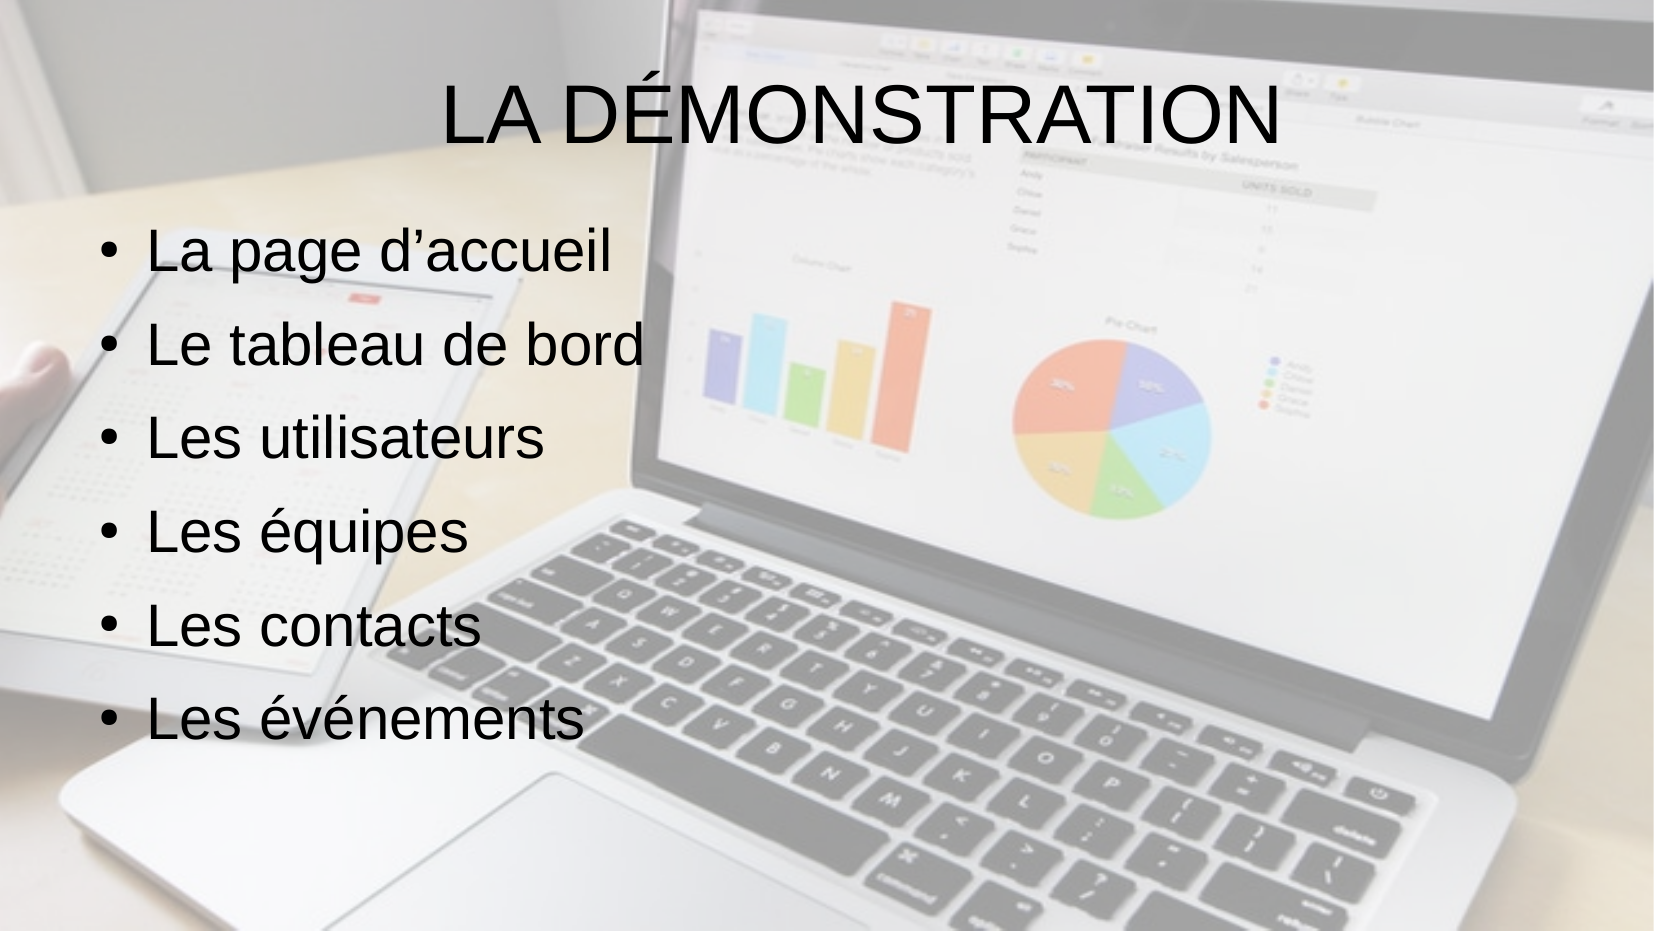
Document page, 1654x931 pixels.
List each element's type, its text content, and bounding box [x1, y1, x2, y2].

title LA DÉMONSTRATION [82, 37, 1571, 193]
list La page d’accueil Le tableau de bord Les utilisateurs Les équipes Les contacts Les événements [82, 217, 1571, 758]
picture [0, 0, 1654, 931]
